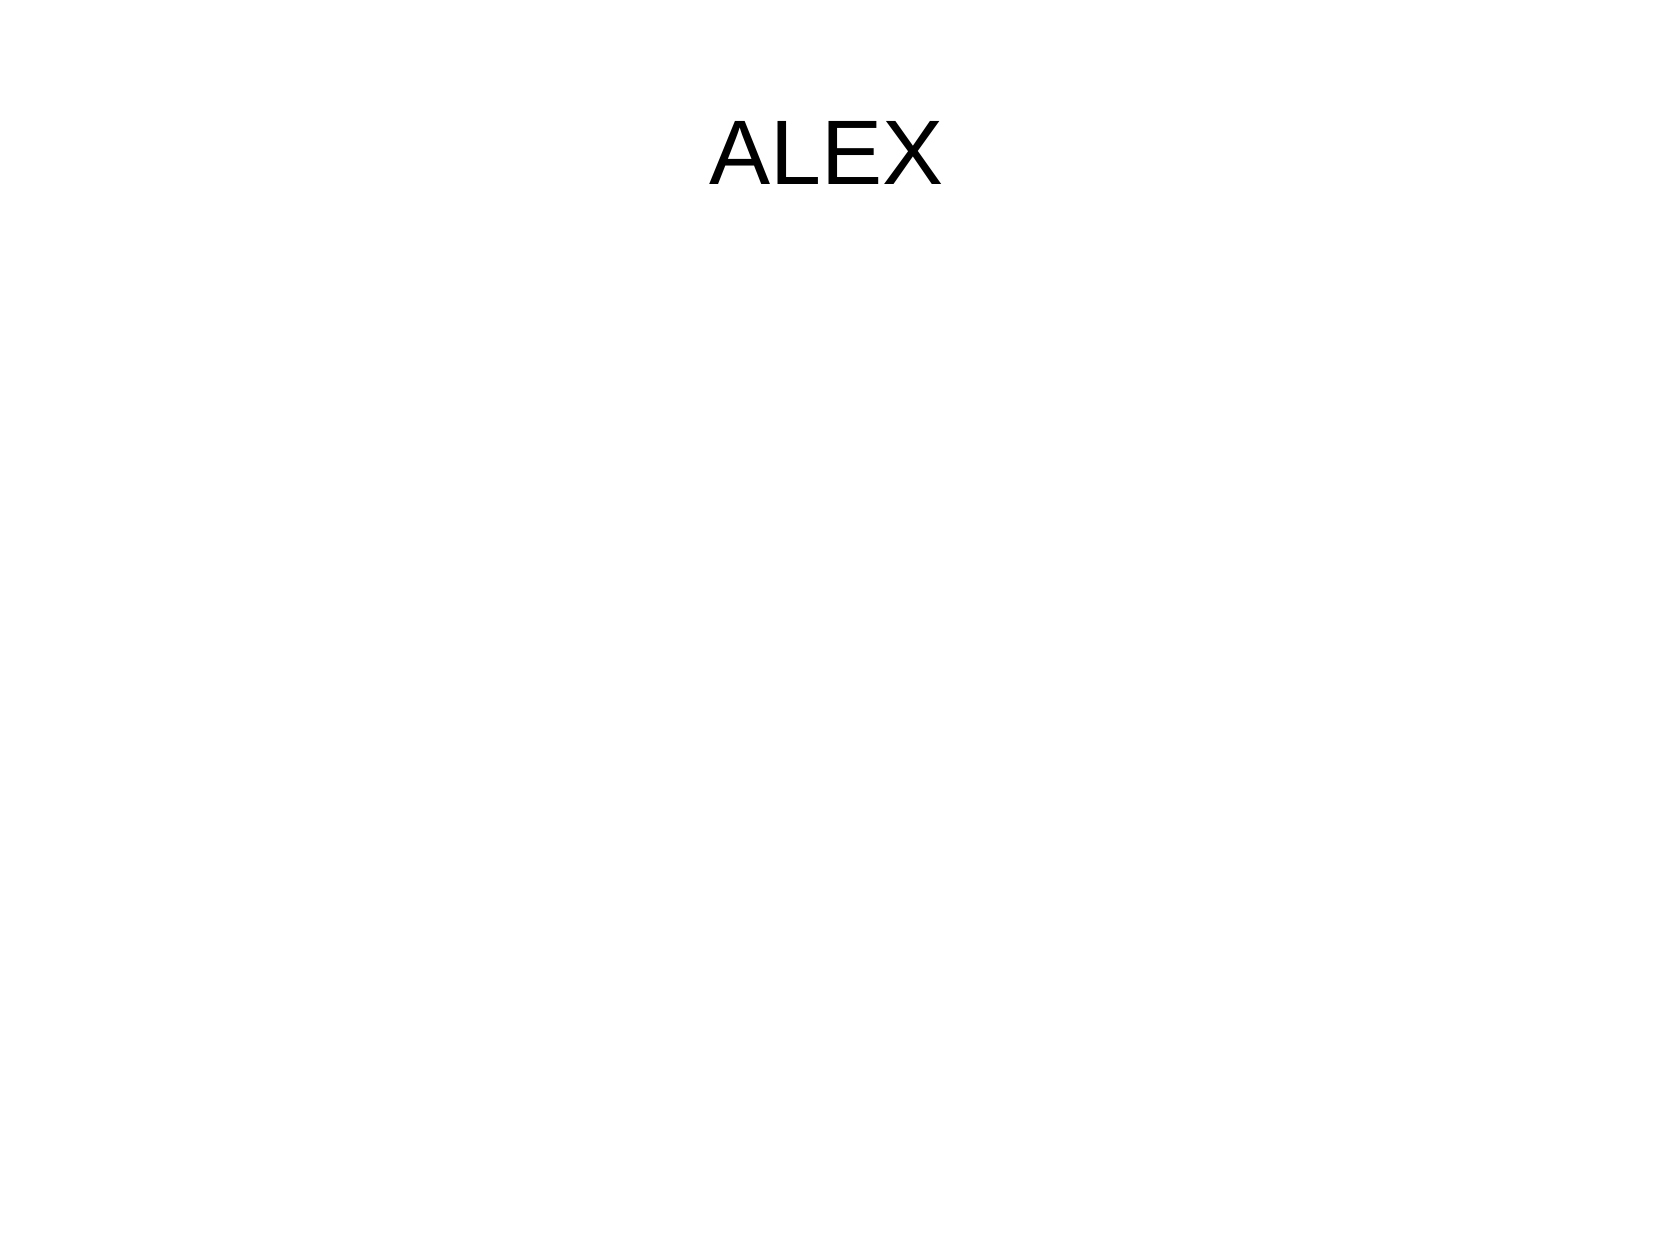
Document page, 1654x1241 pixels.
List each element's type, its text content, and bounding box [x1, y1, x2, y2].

title ALEX [82, 49, 1571, 257]
